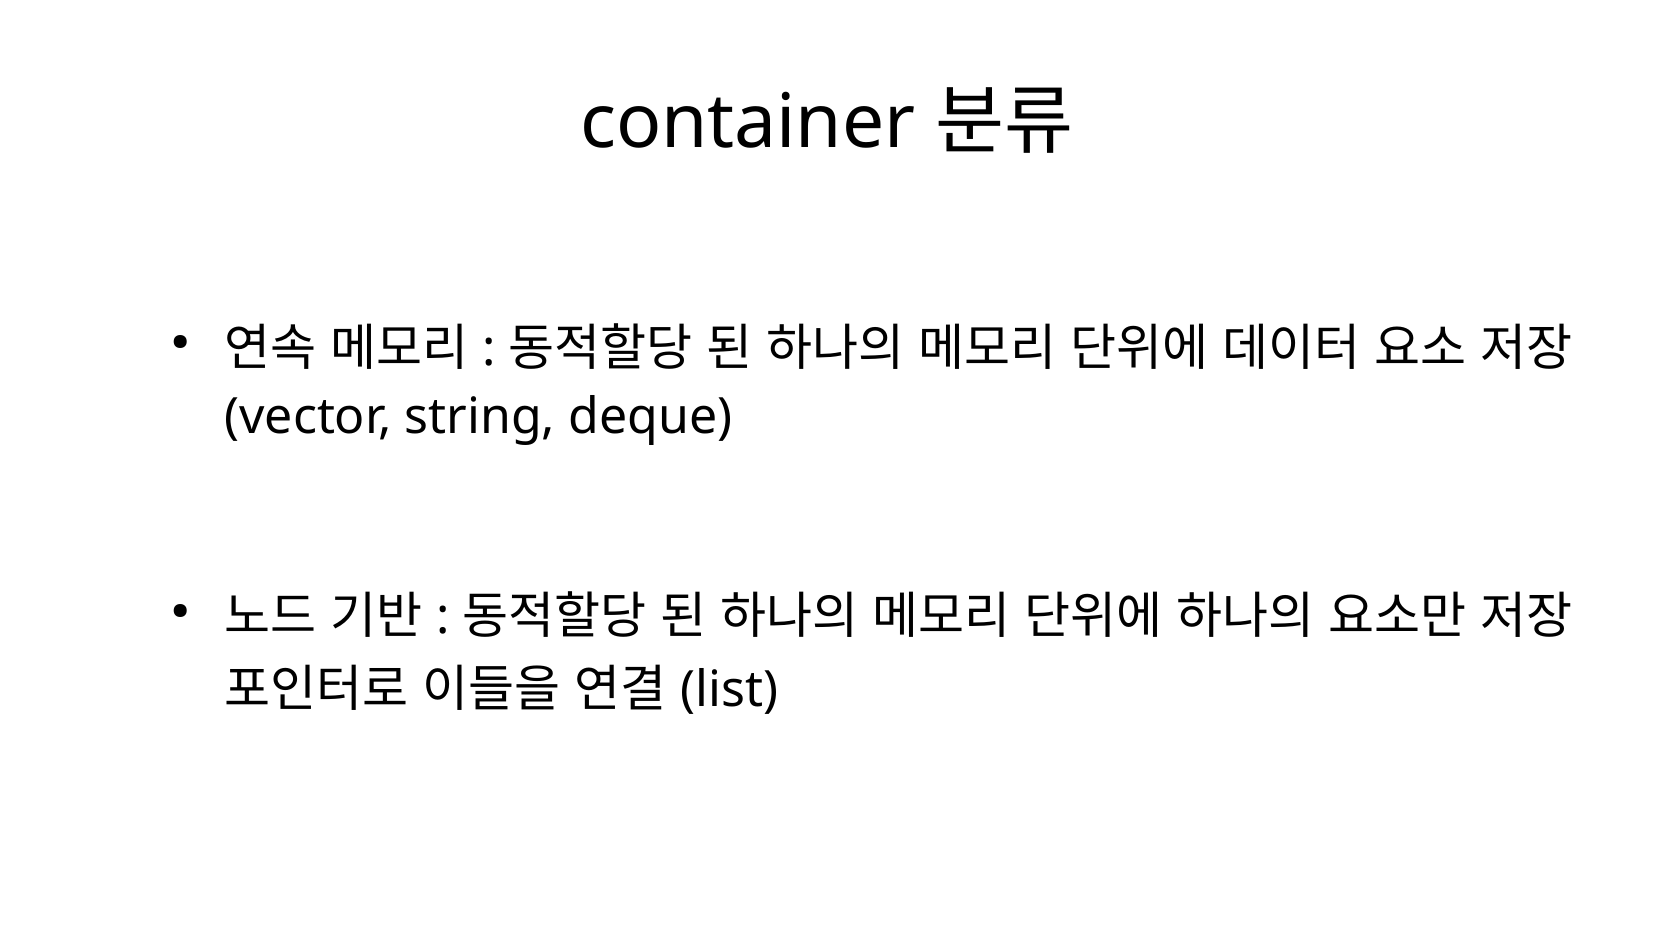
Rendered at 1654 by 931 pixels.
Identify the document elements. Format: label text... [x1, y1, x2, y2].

title container 분류 [82, 37, 1571, 193]
list 연속 메모리 : 동적할당 된 하나의 메모리 단위에 데이터 요소 저장 (vector, string, deque) 노드 기반 : 동적할당 된 하나의 메모리 단위에 하나의 요소만 저장 포인터로 이들을 연결 (list) [153, 307, 1642, 847]
